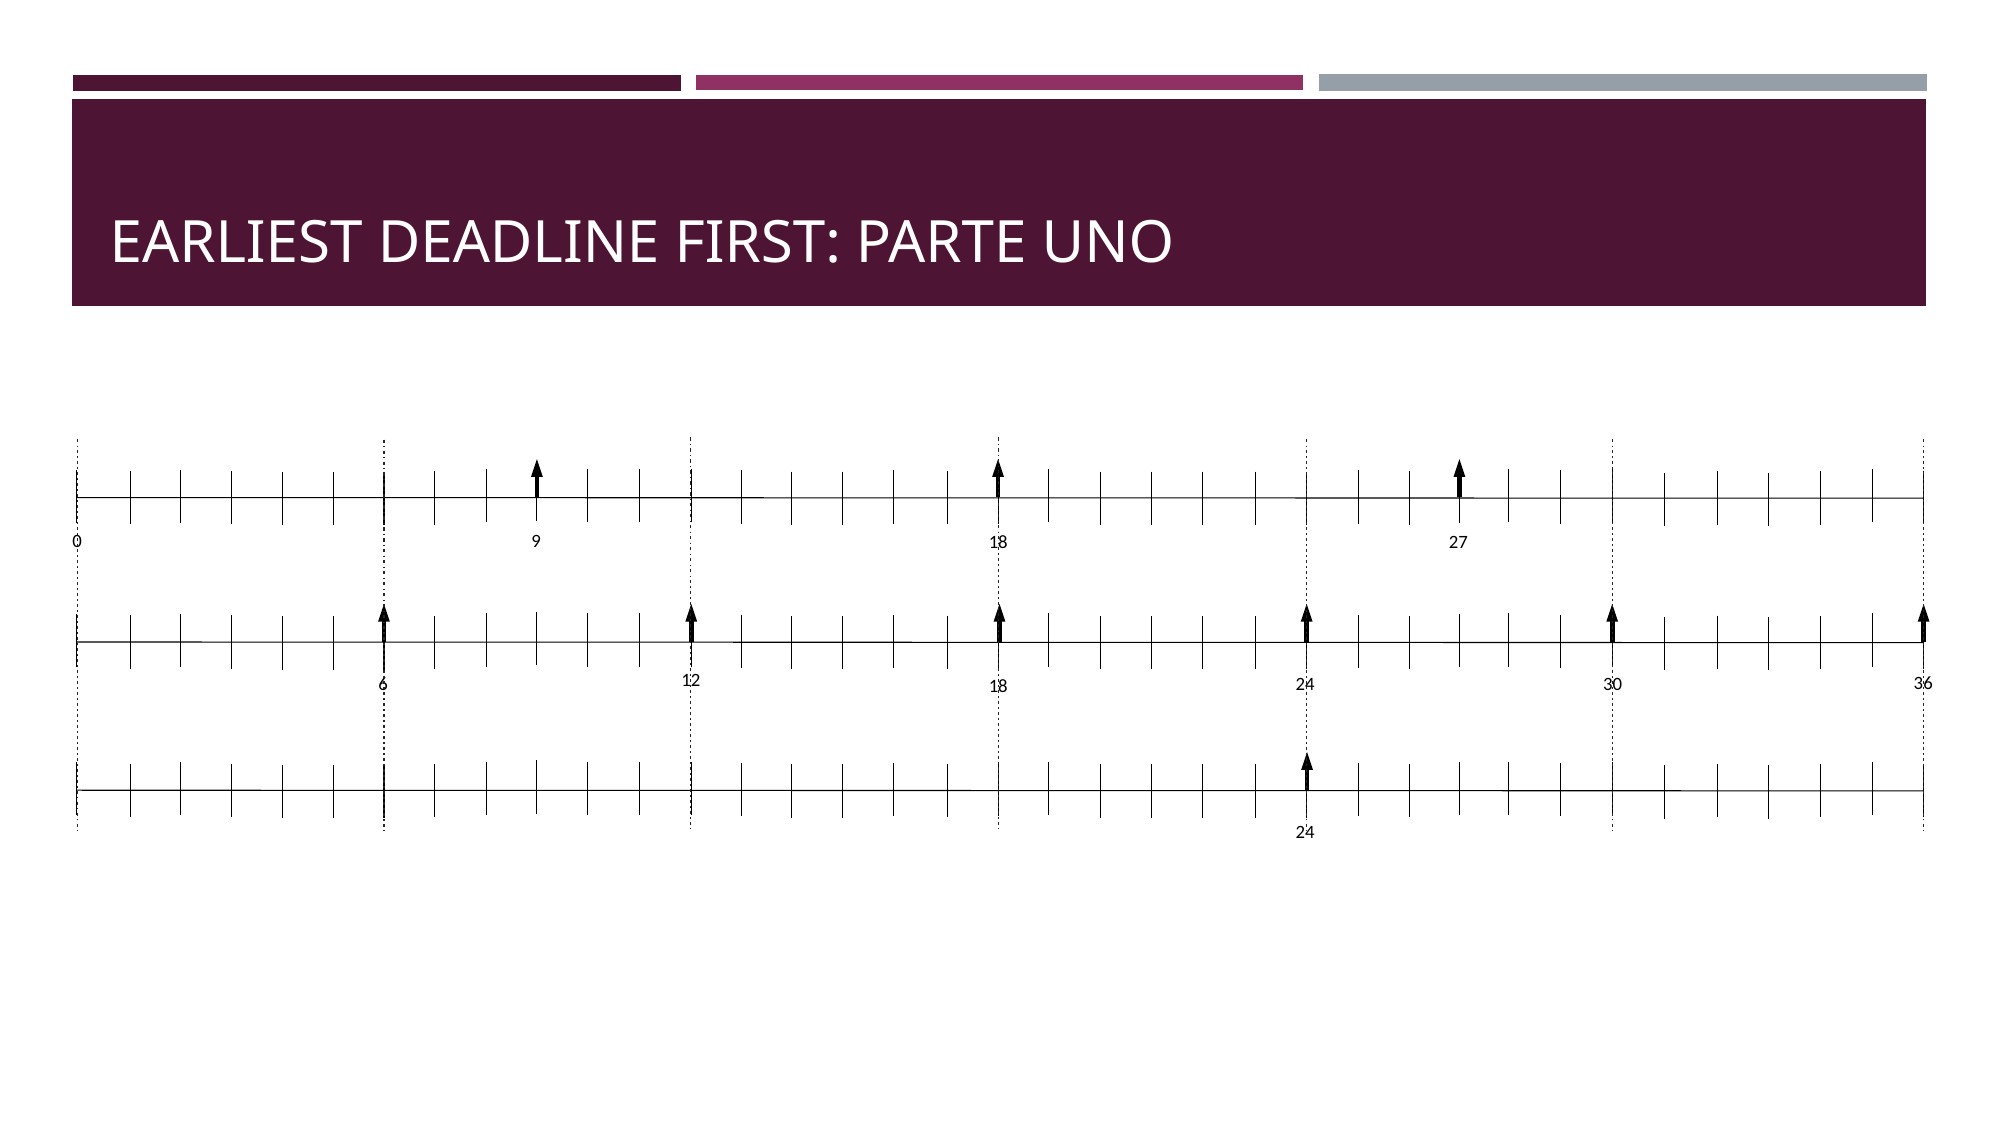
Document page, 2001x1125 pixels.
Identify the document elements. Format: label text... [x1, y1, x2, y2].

text_box 27 [1430, 522, 1487, 561]
text_box 18 [970, 666, 1026, 705]
text_box 6 [363, 664, 405, 703]
text_box 18 [970, 522, 1026, 561]
text_box 36 [1895, 663, 1951, 702]
text_box 12 [663, 660, 719, 698]
text_box 24 [1277, 664, 1333, 703]
text_box 24 [1277, 812, 1333, 851]
text_box 30 [1585, 664, 1641, 702]
title Earliest deadline first: parte uno [94, 119, 1904, 282]
text_box 0 [57, 521, 99, 559]
text_box 9 [516, 521, 558, 559]
